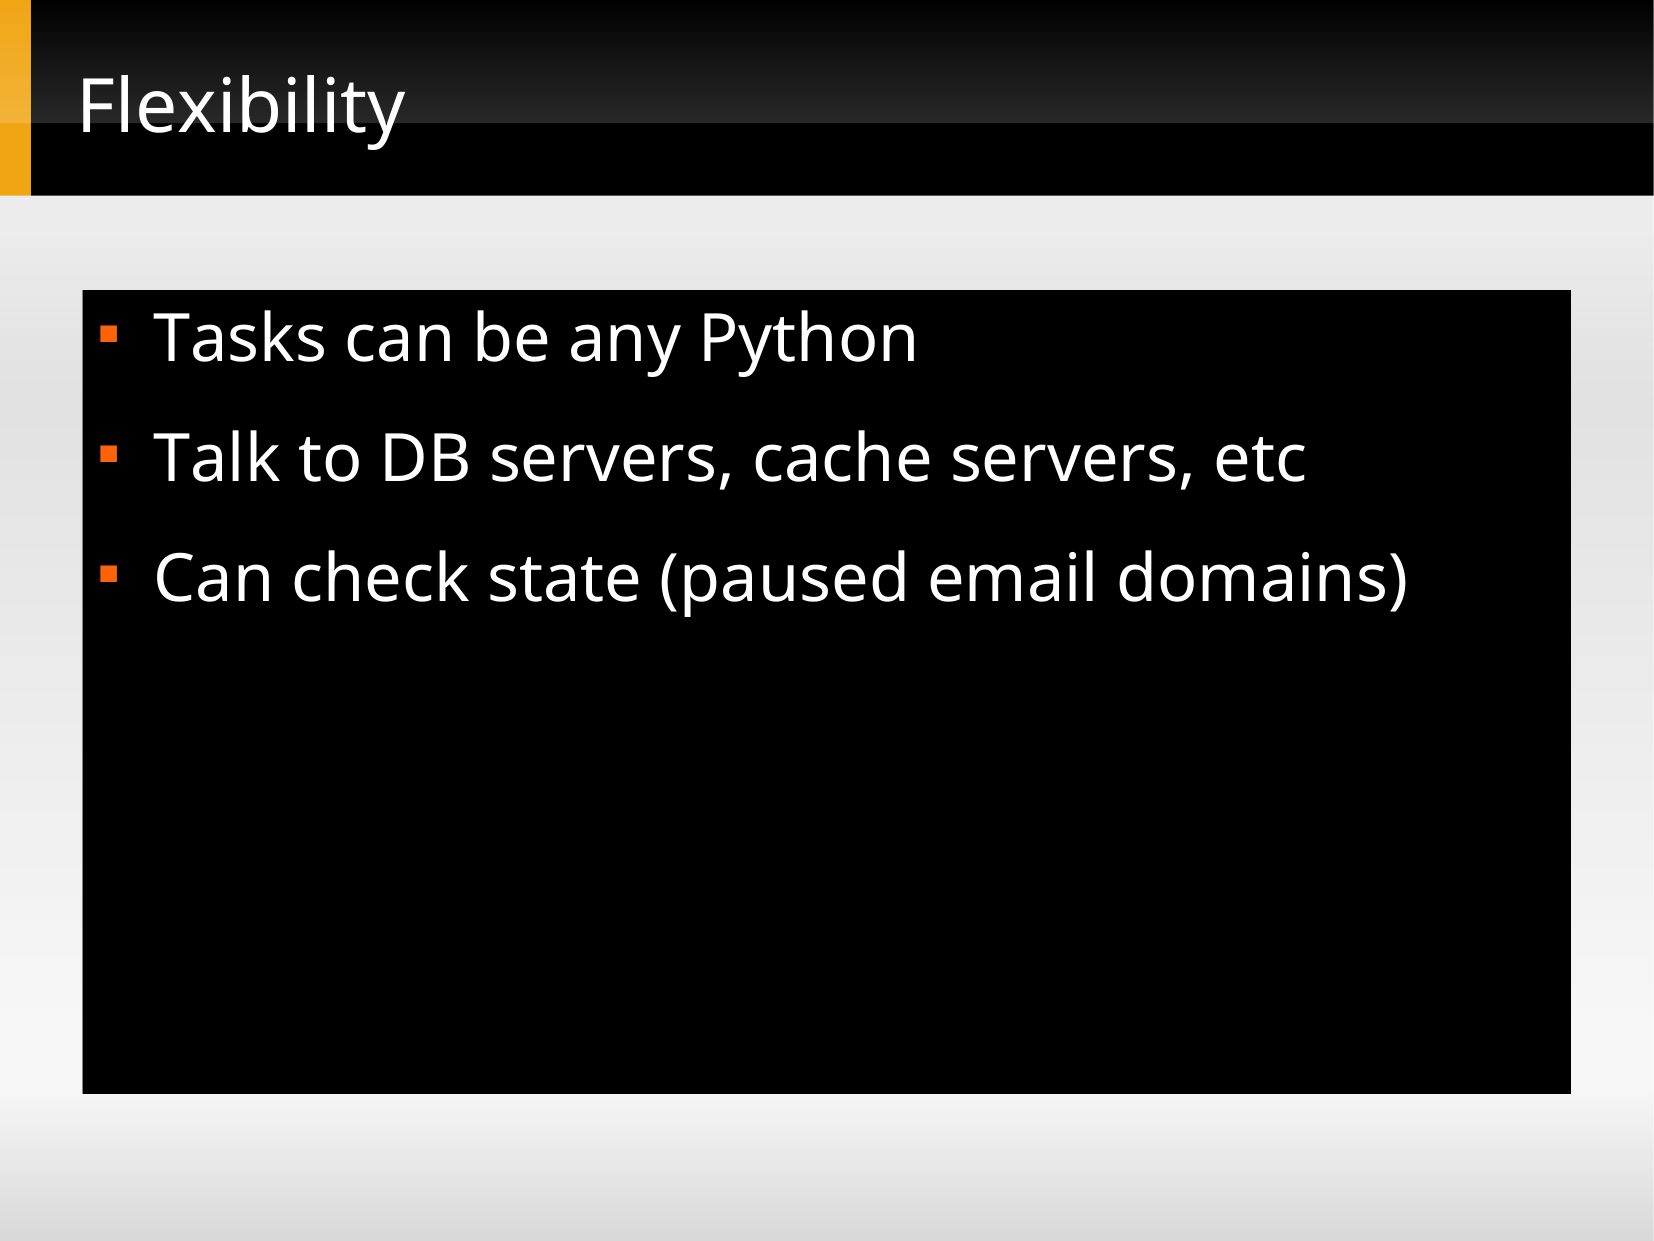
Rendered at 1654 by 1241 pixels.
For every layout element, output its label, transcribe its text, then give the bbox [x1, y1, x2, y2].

list Tasks can be any Python Talk to DB servers, cache servers, etc Can check state (paused email domains) [82, 290, 1571, 1094]
title Flexibility [76, 7, 1565, 200]
picture [0, 0, 1654, 1241]
